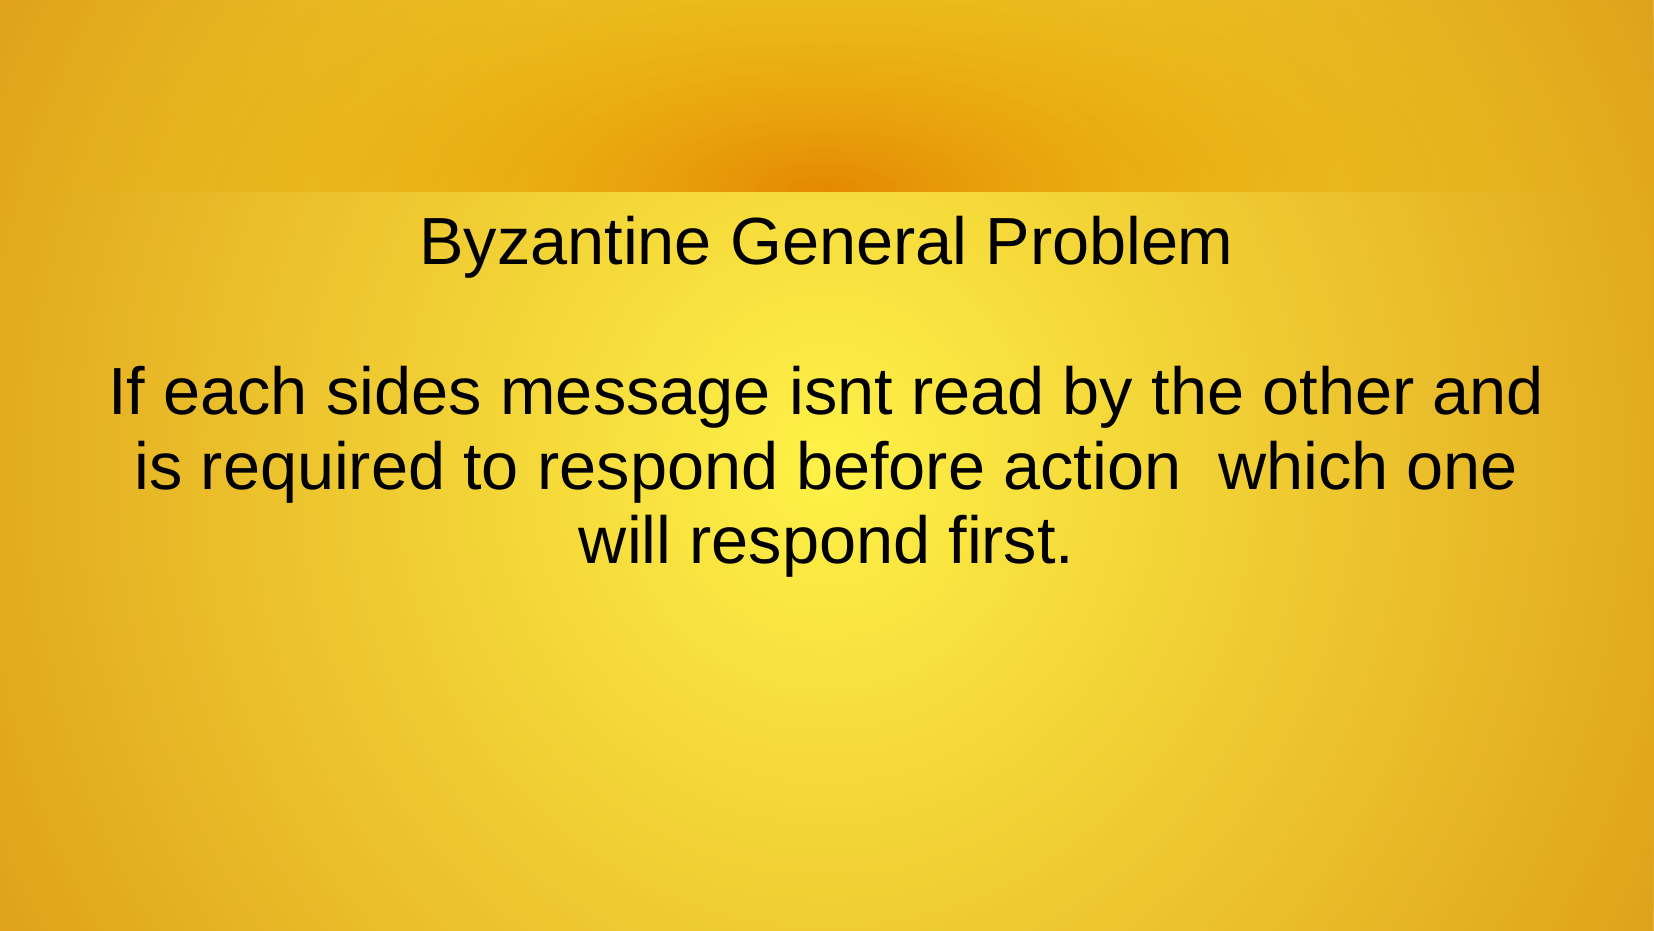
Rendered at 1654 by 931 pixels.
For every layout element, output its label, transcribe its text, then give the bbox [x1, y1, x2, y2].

subtitle Byzantine General Problem If each sides message isnt read by the other and is required to respond before action which one will respond first. [82, 35, 1571, 748]
